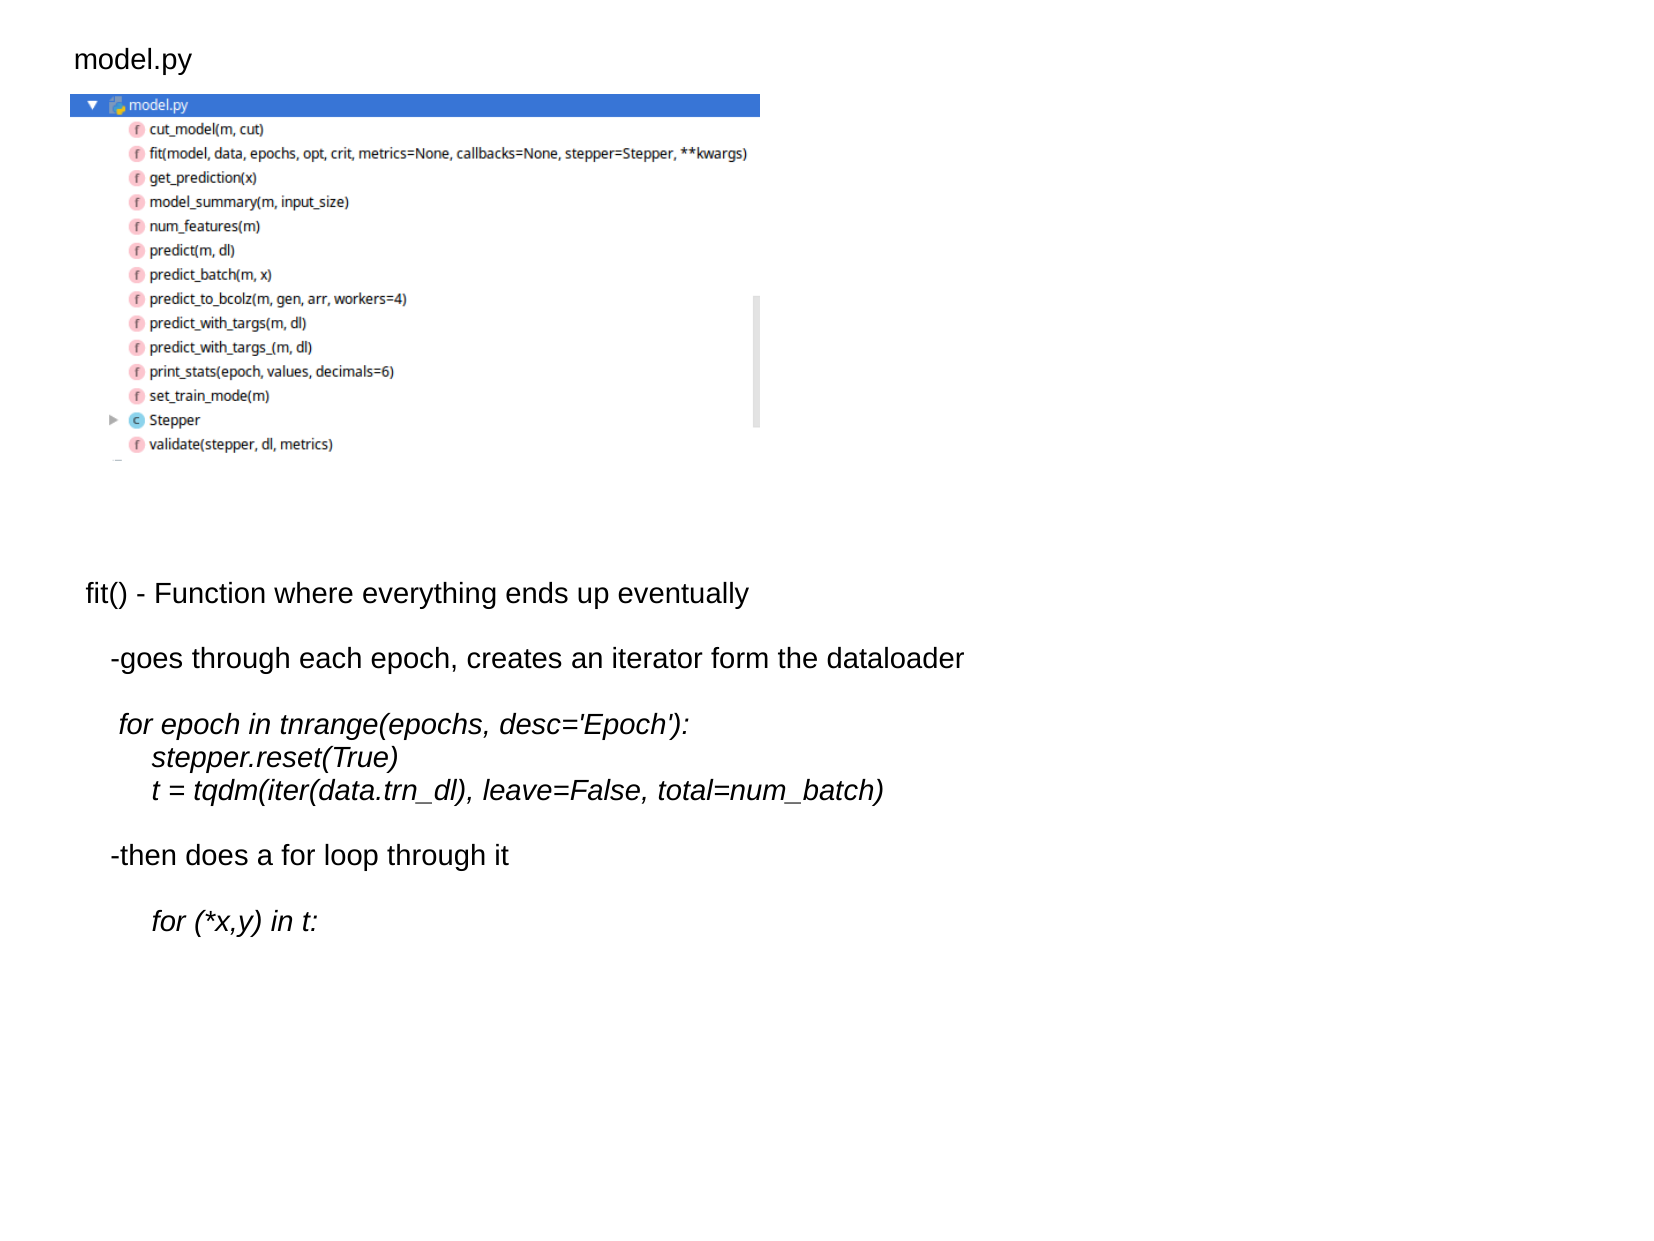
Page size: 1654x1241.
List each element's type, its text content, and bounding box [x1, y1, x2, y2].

text_box fit() - Function where everything ends up eventually -goes through each epoch, creates an iterator form the dataloader for epoch in tnrange(epochs, desc='Epoch'): stepper.reset(True) t = tqdm(iter(data.trn_dl), leave=False, total=num_batch) -then does a for loop through it for (*x,y) in t: [70, 569, 982, 945]
text_box model.py [59, 35, 208, 84]
picture [70, 94, 760, 461]
